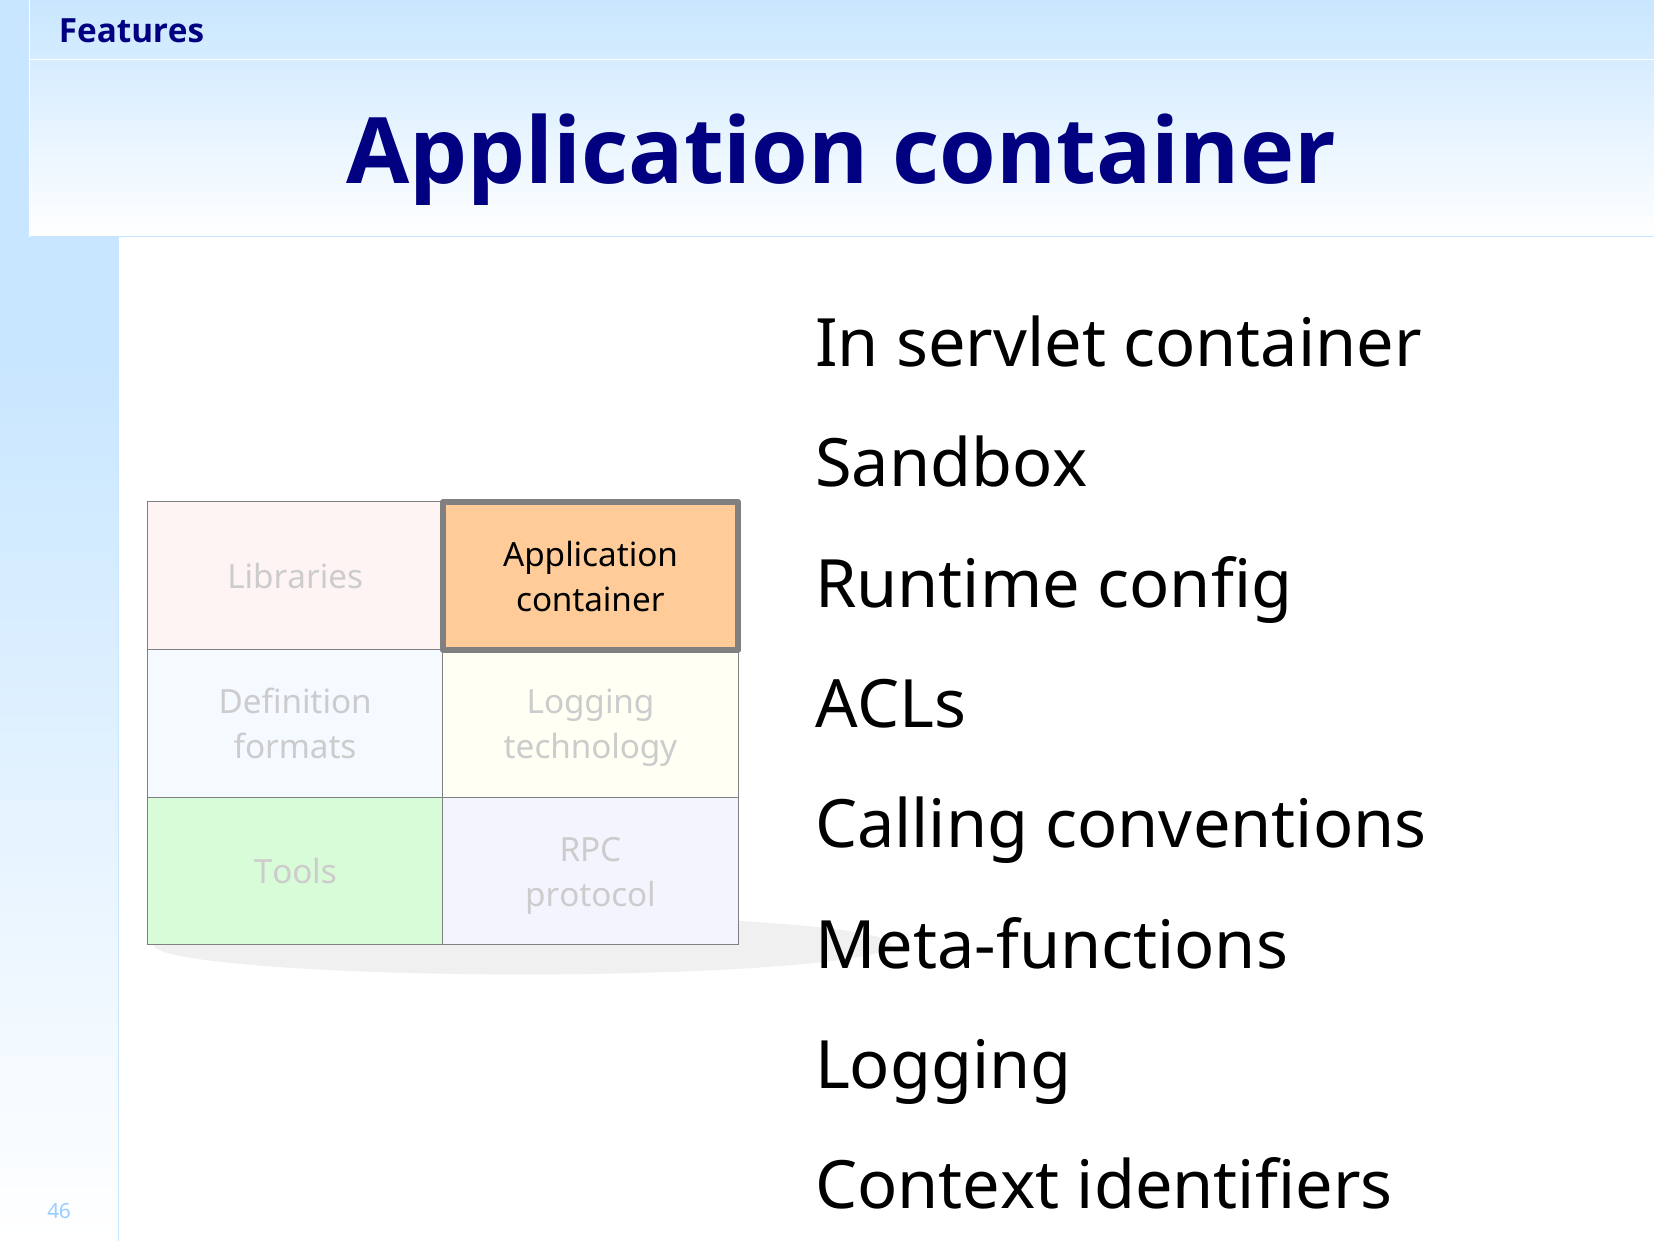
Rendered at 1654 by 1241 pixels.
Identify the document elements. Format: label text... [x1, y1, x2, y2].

text_box Application container [442, 501, 739, 650]
text_box [148, 650, 442, 797]
text_box [443, 798, 738, 944]
text_box [148, 502, 442, 649]
title Features [59, 0, 355, 60]
text_box [153, 920, 797, 975]
list In servlet container Sandbox Runtime config ACLs Calling conventions Meta-functions Logging Context identifiers [797, 295, 1625, 1167]
text_box [148, 798, 442, 944]
text_box [443, 650, 738, 797]
title Application container [29, 59, 1654, 237]
